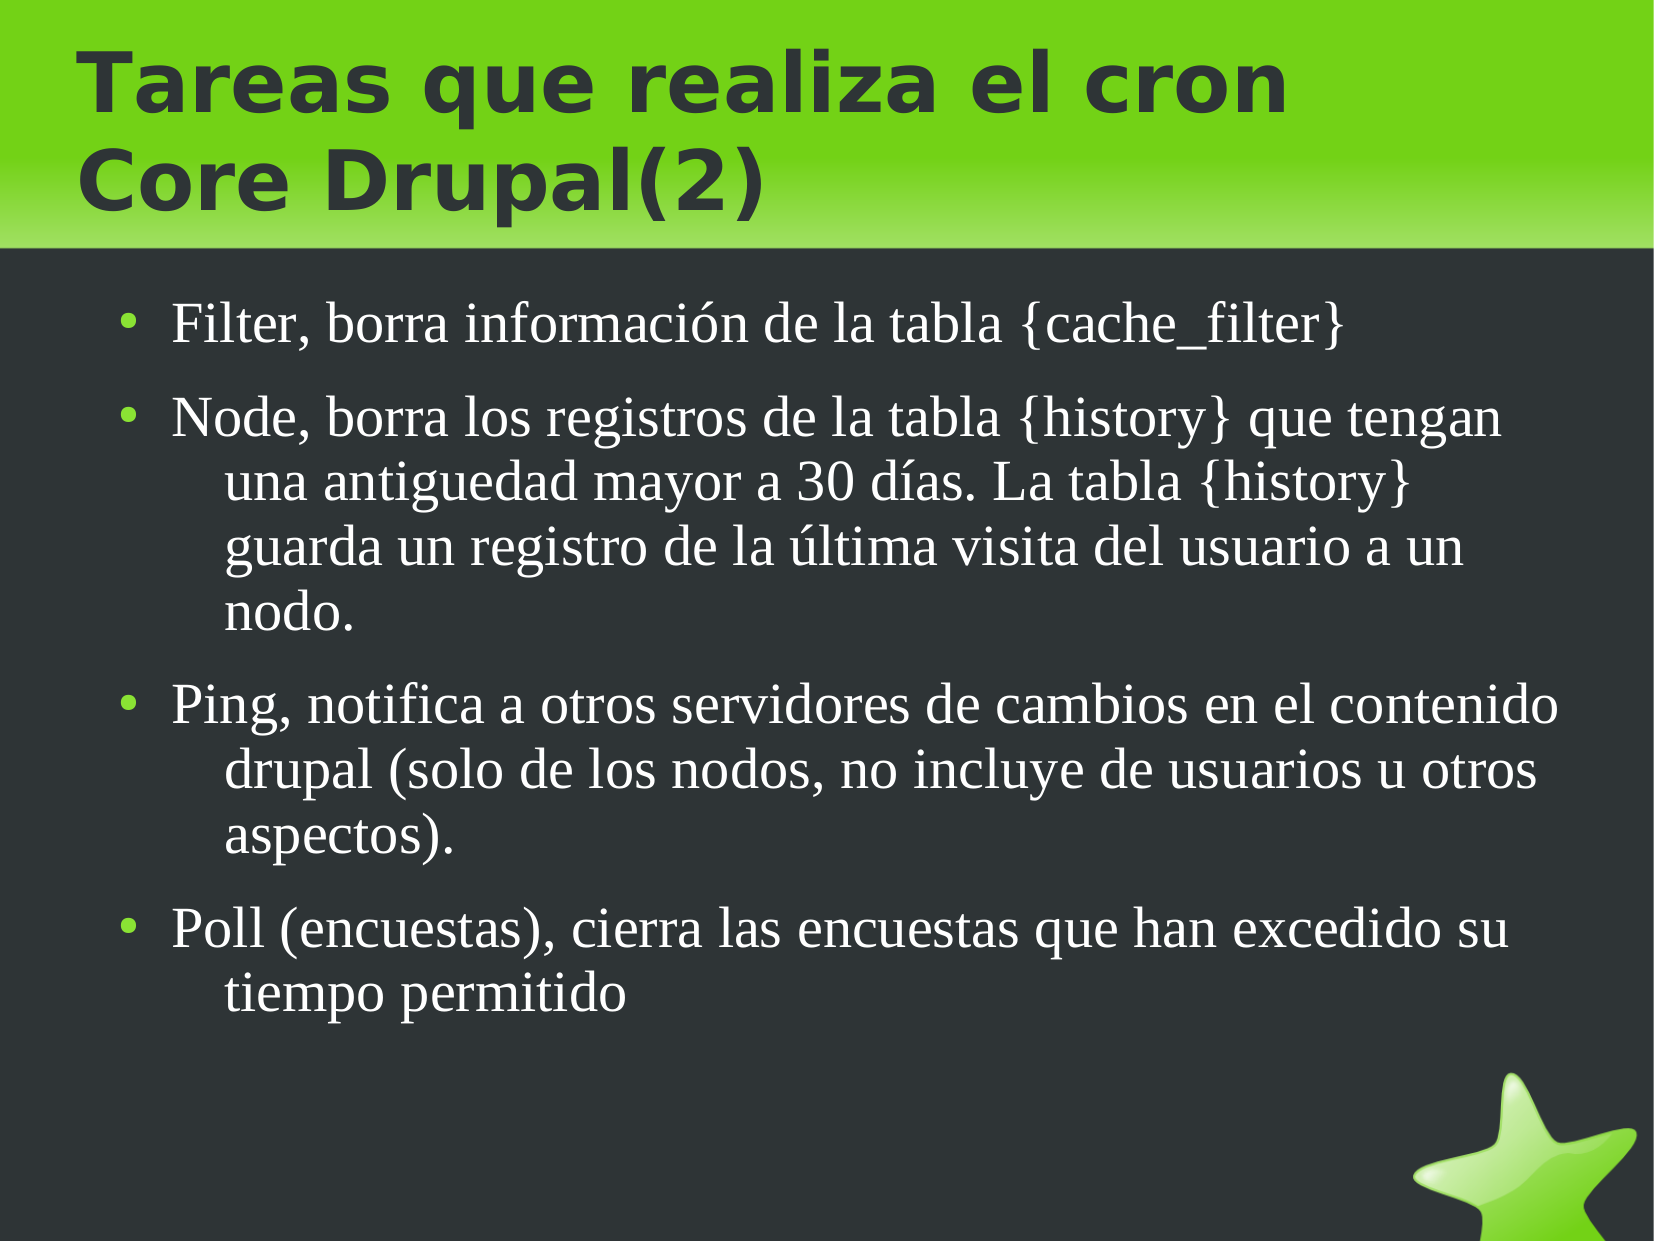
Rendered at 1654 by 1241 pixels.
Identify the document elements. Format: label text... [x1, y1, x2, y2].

title Tareas que realiza el cron Core Drupal(2) [76, 35, 1565, 230]
picture [0, 0, 1654, 1241]
list Filter, borra información de la tabla {cache_filter} Node, borra los registros de la tabla {history} que tengan una antiguedad mayor a 30 días. La tabla {history} guarda un registro de la última visita del usuario a un nodo. Ping, notifica a otros servidores de cambios en el contenido drupal (solo de los nodos, no incluye de usuarios u otros aspectos). Poll (encuestas), cierra las encuestas que han excedido su tiempo permitido [82, 290, 1571, 1094]
